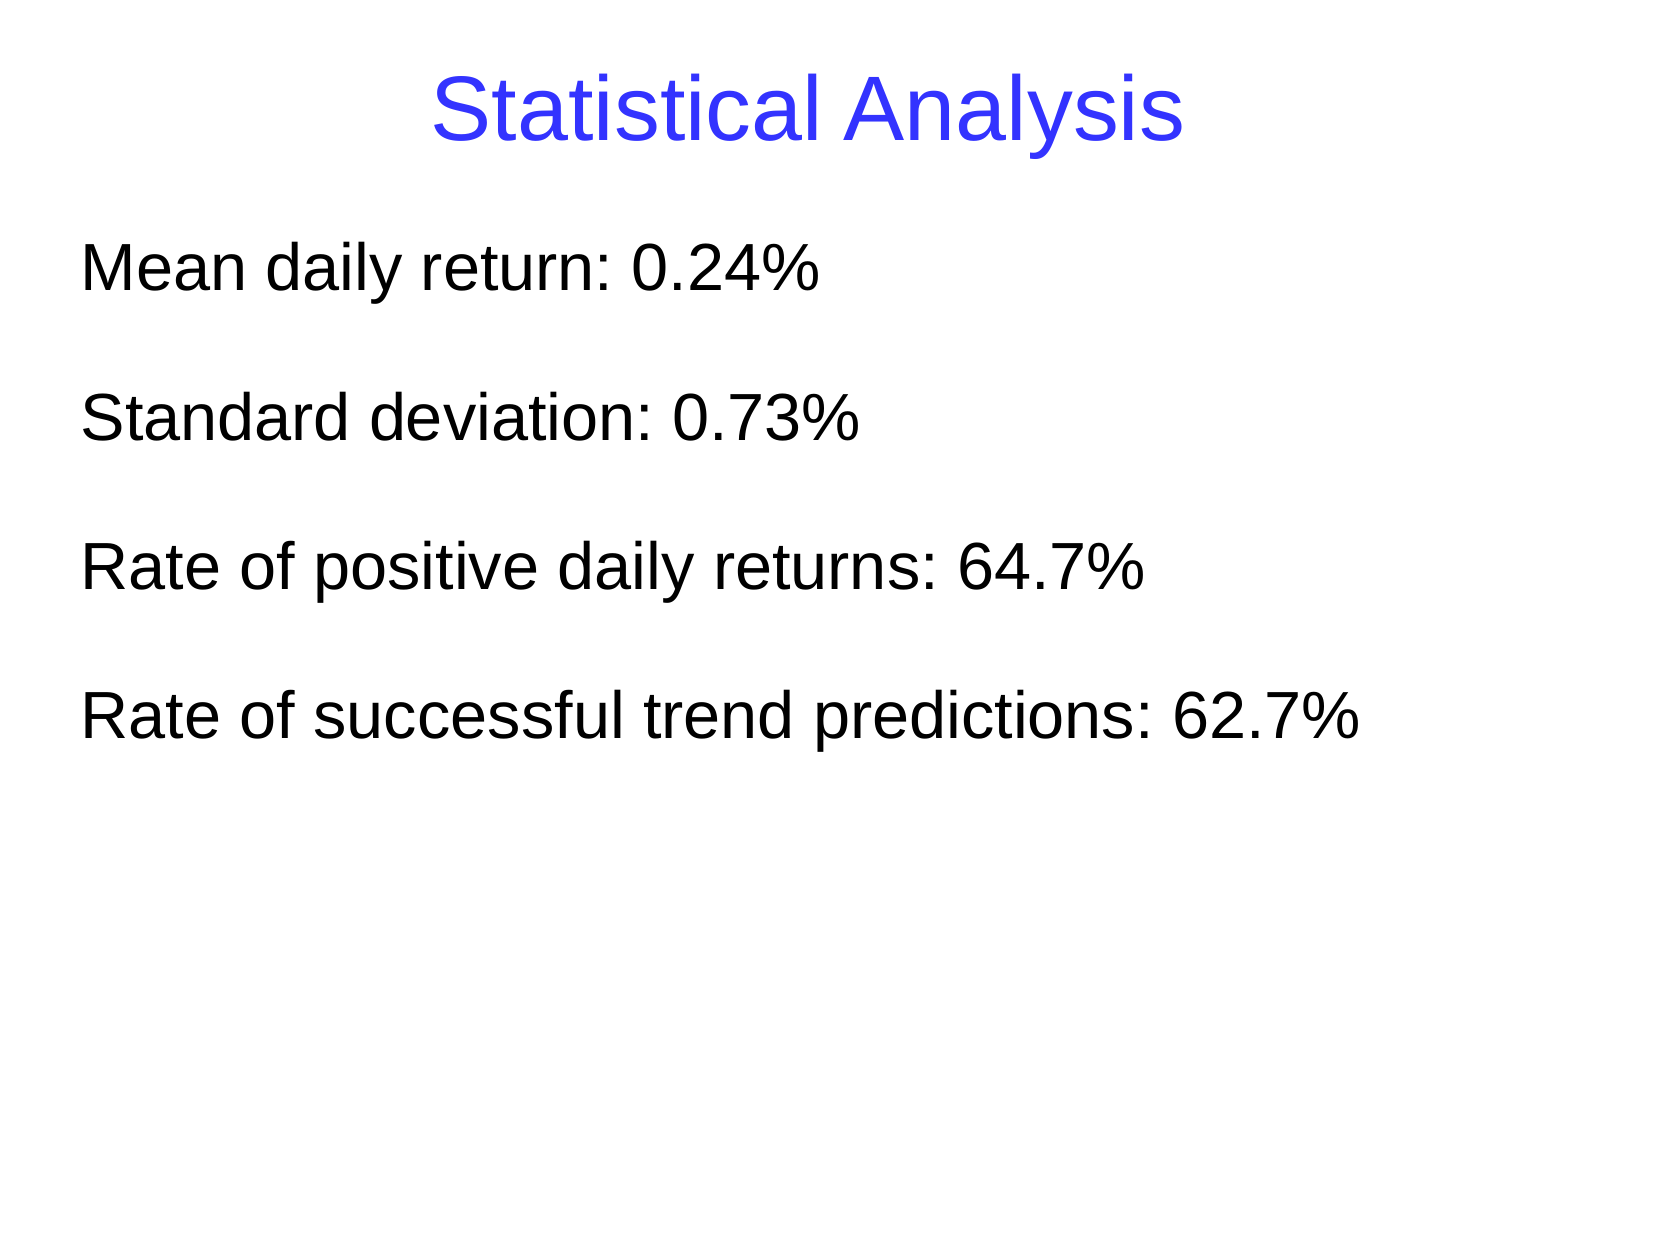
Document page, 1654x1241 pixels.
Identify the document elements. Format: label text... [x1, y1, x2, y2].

title Statistical Analysis [43, 49, 1574, 169]
text_box Mean daily return: 0.24% Standard deviation: 0.73% Rate of positive daily returns: 64.7% Rate of successful trend predictions: 62.7% [65, 222, 1625, 1006]
